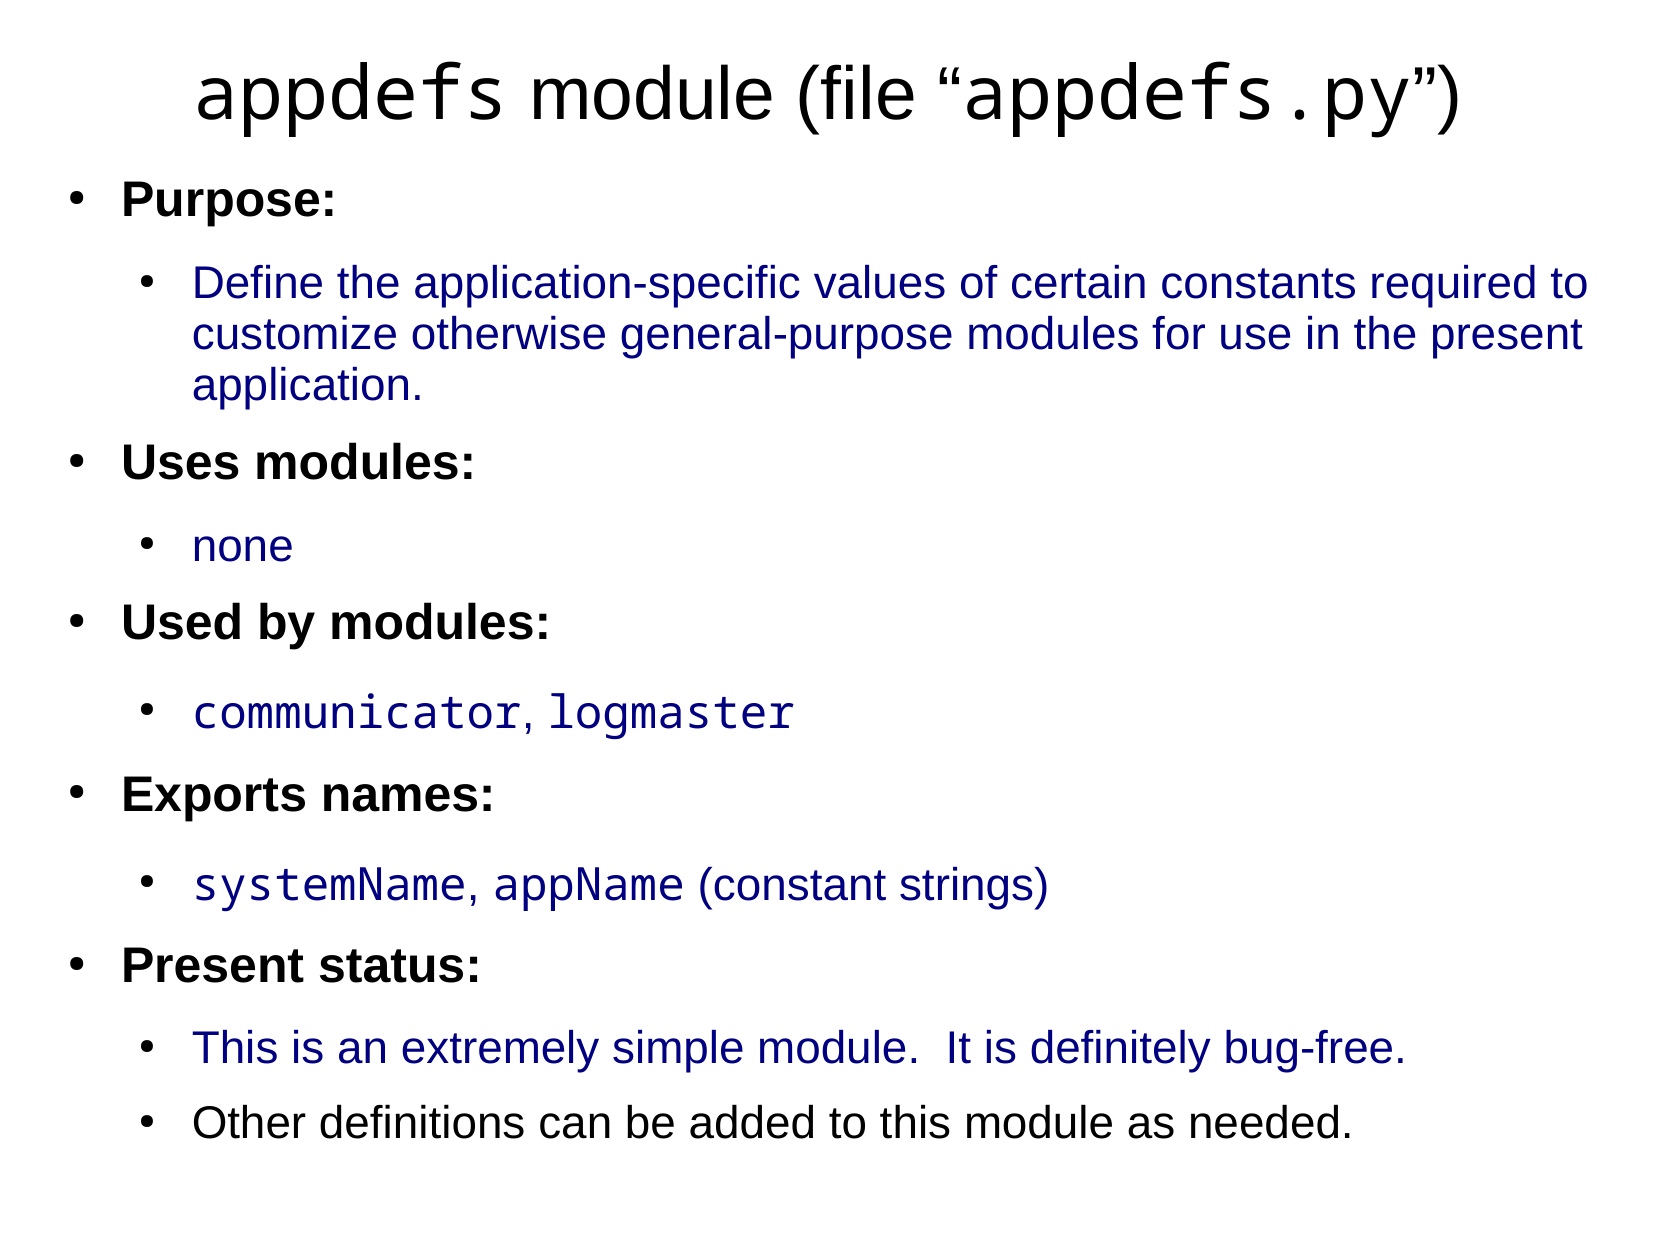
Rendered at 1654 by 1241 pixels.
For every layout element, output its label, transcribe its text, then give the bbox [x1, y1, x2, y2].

list Purpose: Define the application-specific values of certain constants required to customize otherwise general-purpose modules for use in the present application. Uses modules: none Used by modules: communicator, logmaster Exports names: systemName, appName (constant strings) Present status: This is an extremely simple module. It is definitely bug-free. Other definitions can be added to this module as needed. [50, 171, 1594, 1183]
title appdefs module (file “appdefs.py”) [84, 41, 1573, 140]
